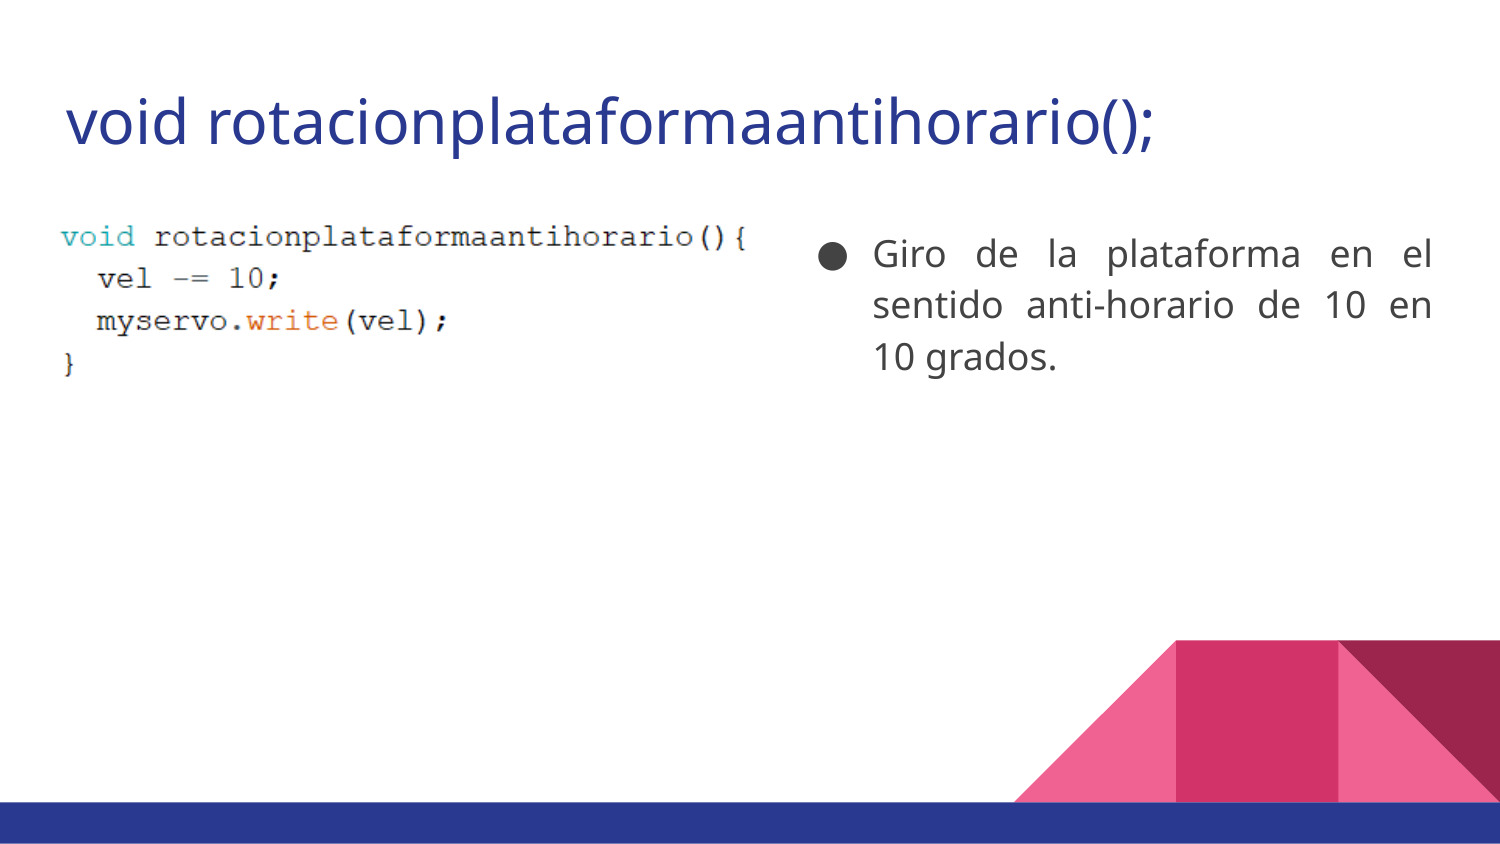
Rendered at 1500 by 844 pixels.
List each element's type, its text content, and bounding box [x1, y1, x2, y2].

picture [51, 207, 773, 422]
title void rotacionplataformaantihorario(); [51, 67, 1449, 167]
list Giro de la plataforma en el sentido anti-horario de 10 en 10 grados. [782, 207, 1449, 580]
